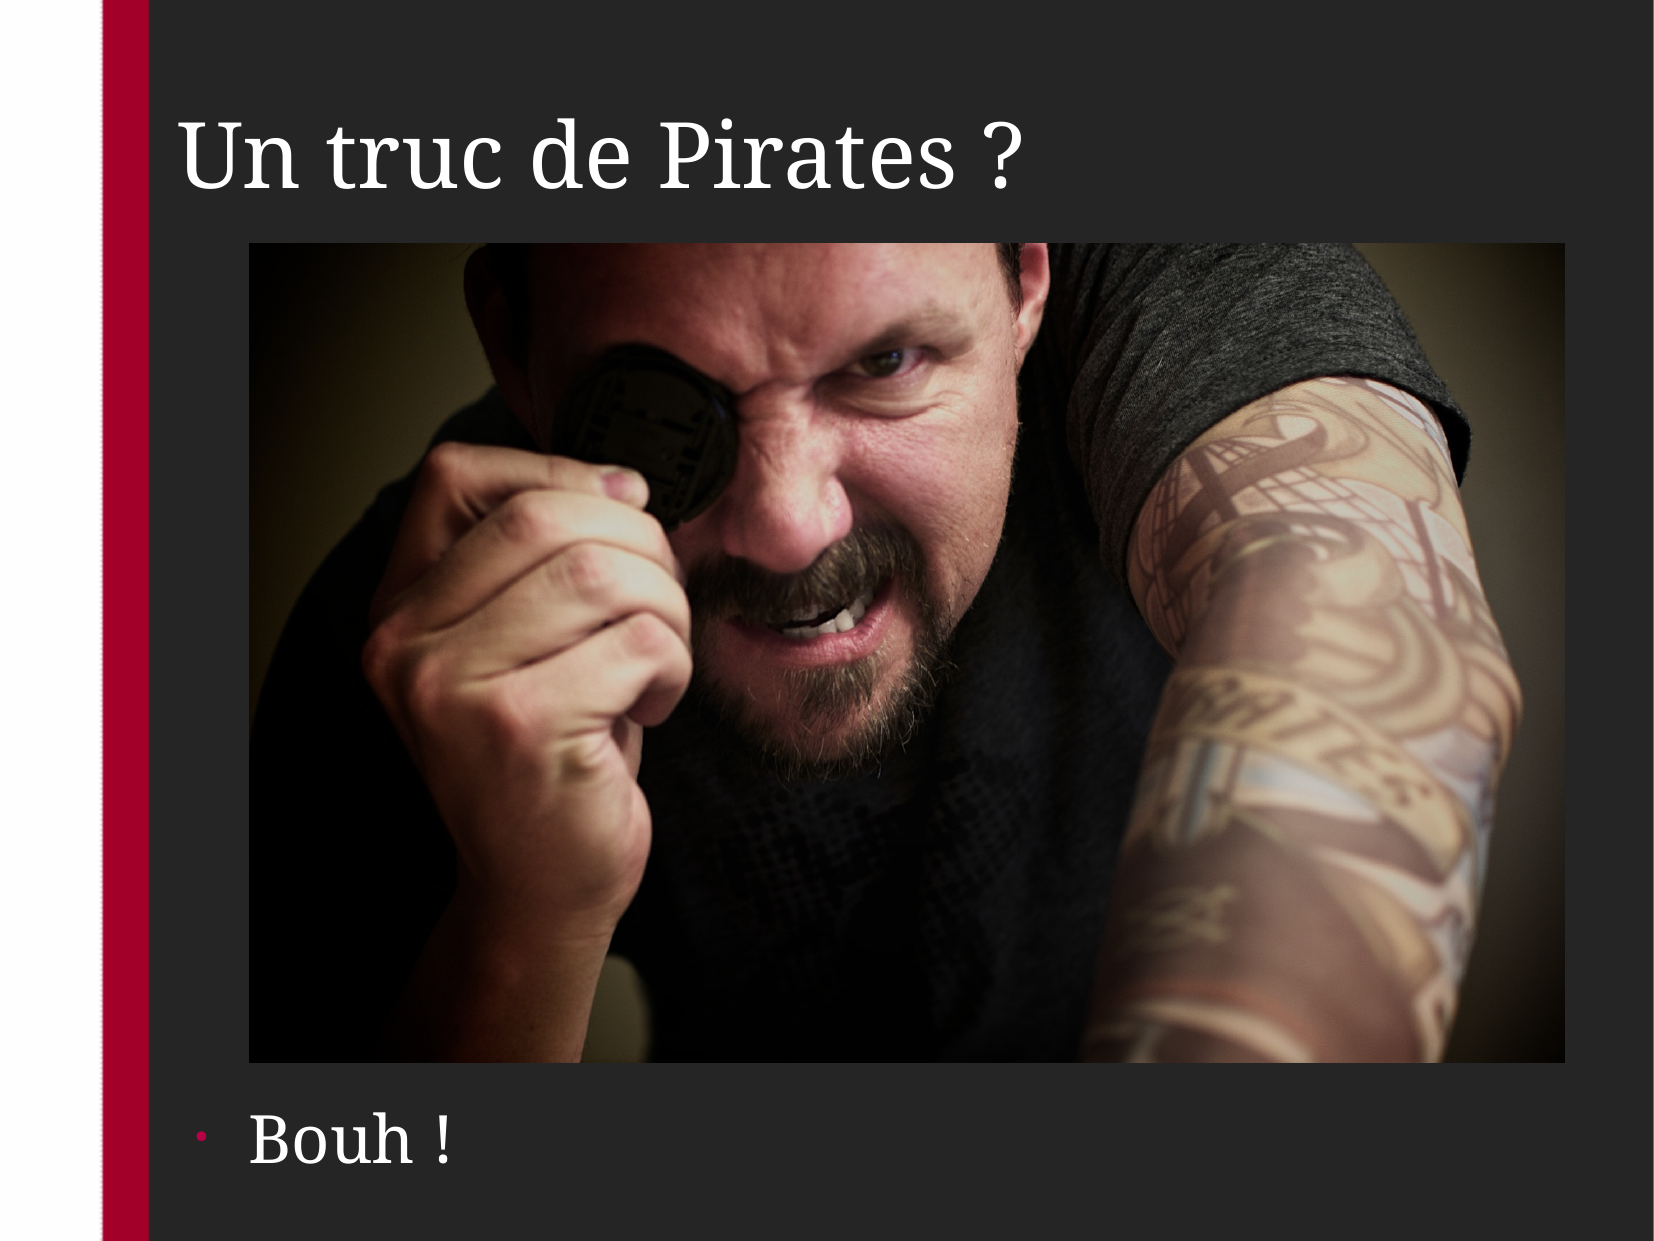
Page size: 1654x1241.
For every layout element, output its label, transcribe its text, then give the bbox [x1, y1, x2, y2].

list Bouh ! [177, 1092, 1595, 1198]
picture [0, 0, 1654, 1241]
title Un truc de Pirates ? [177, 49, 1595, 257]
